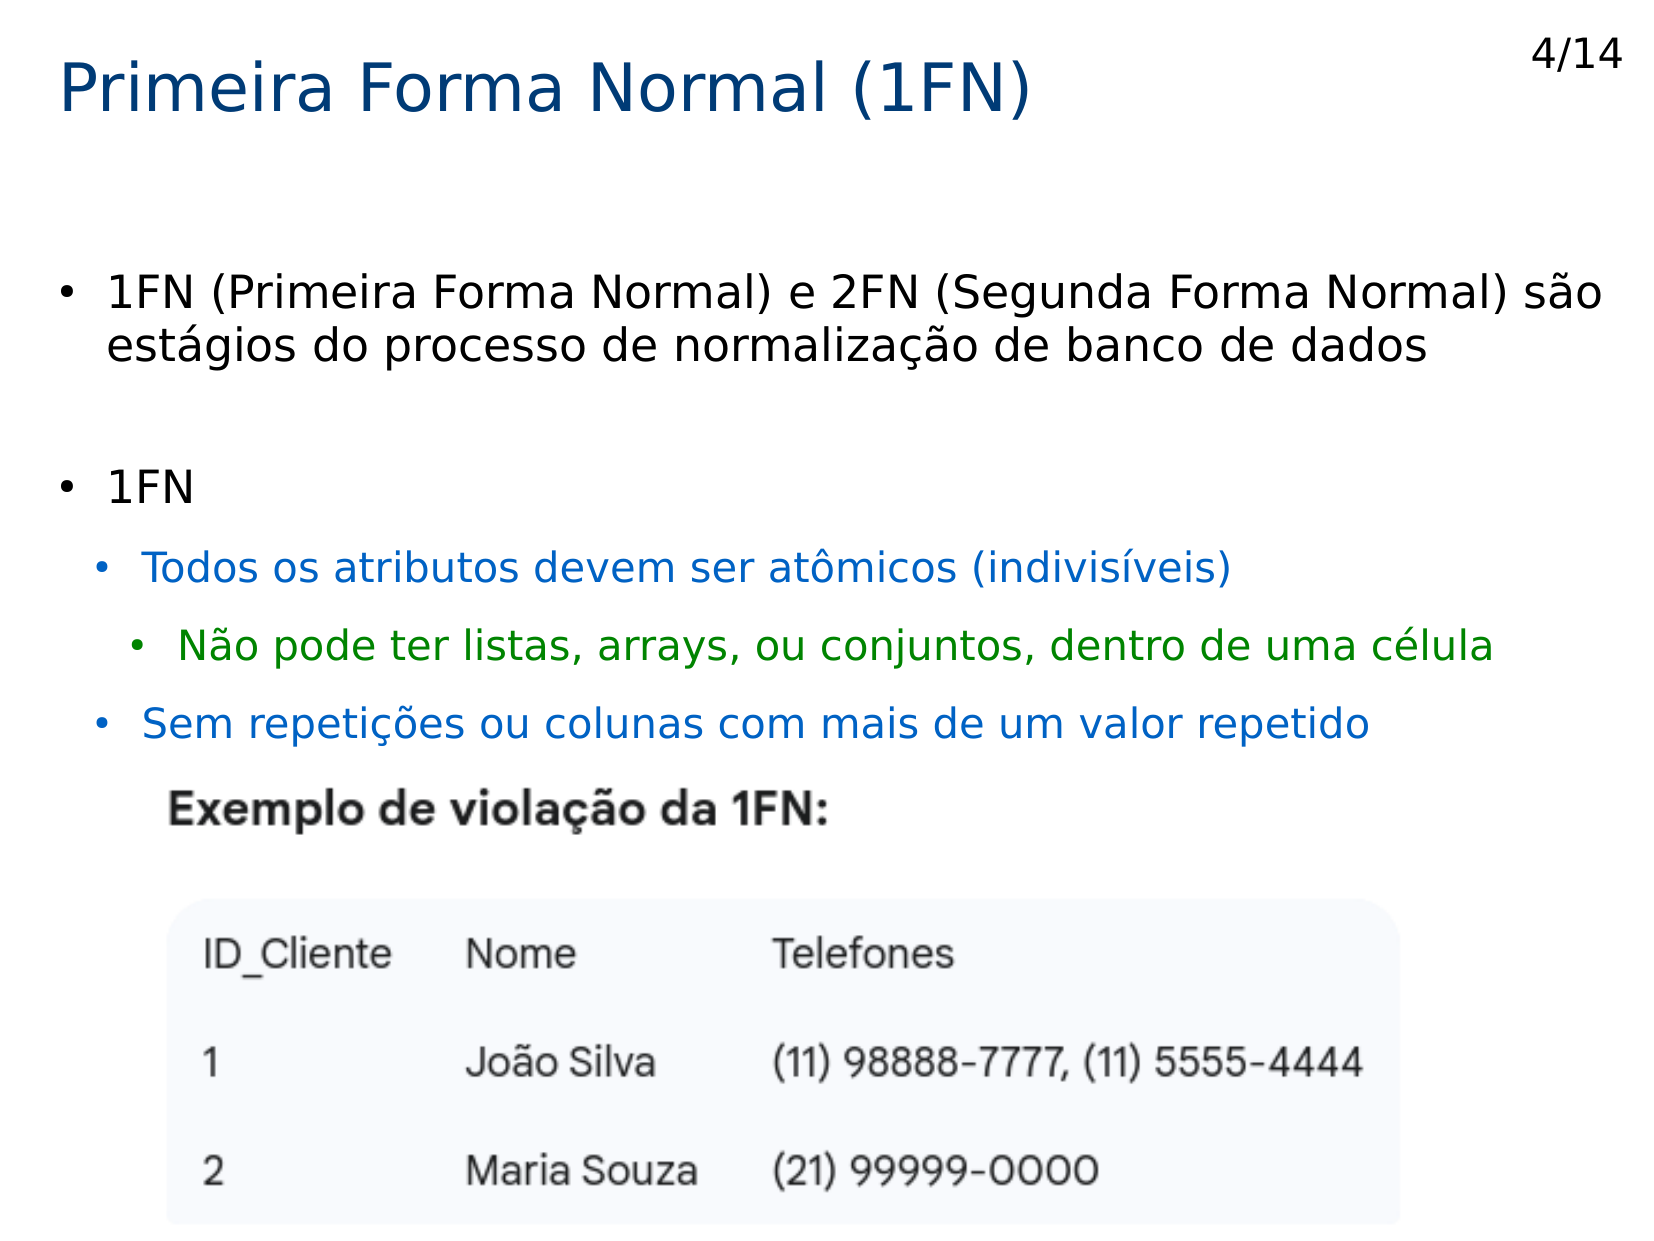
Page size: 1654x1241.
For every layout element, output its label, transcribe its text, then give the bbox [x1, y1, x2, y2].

list 1FN (Primeira Forma Normal) e 2FN (Segunda Forma Normal) são estágios do processo de normalização de banco de dados 1FN Todos os atributos devem ser atômicos (indivisíveis) Não pode ter listas, arrays, ou conjuntos, dentro de uma célula Sem repetições ou colunas com mais de um valor repetido [59, 265, 1625, 1211]
picture [149, 775, 1419, 1234]
title Primeira Forma Normal (1FN) [59, 29, 1506, 148]
